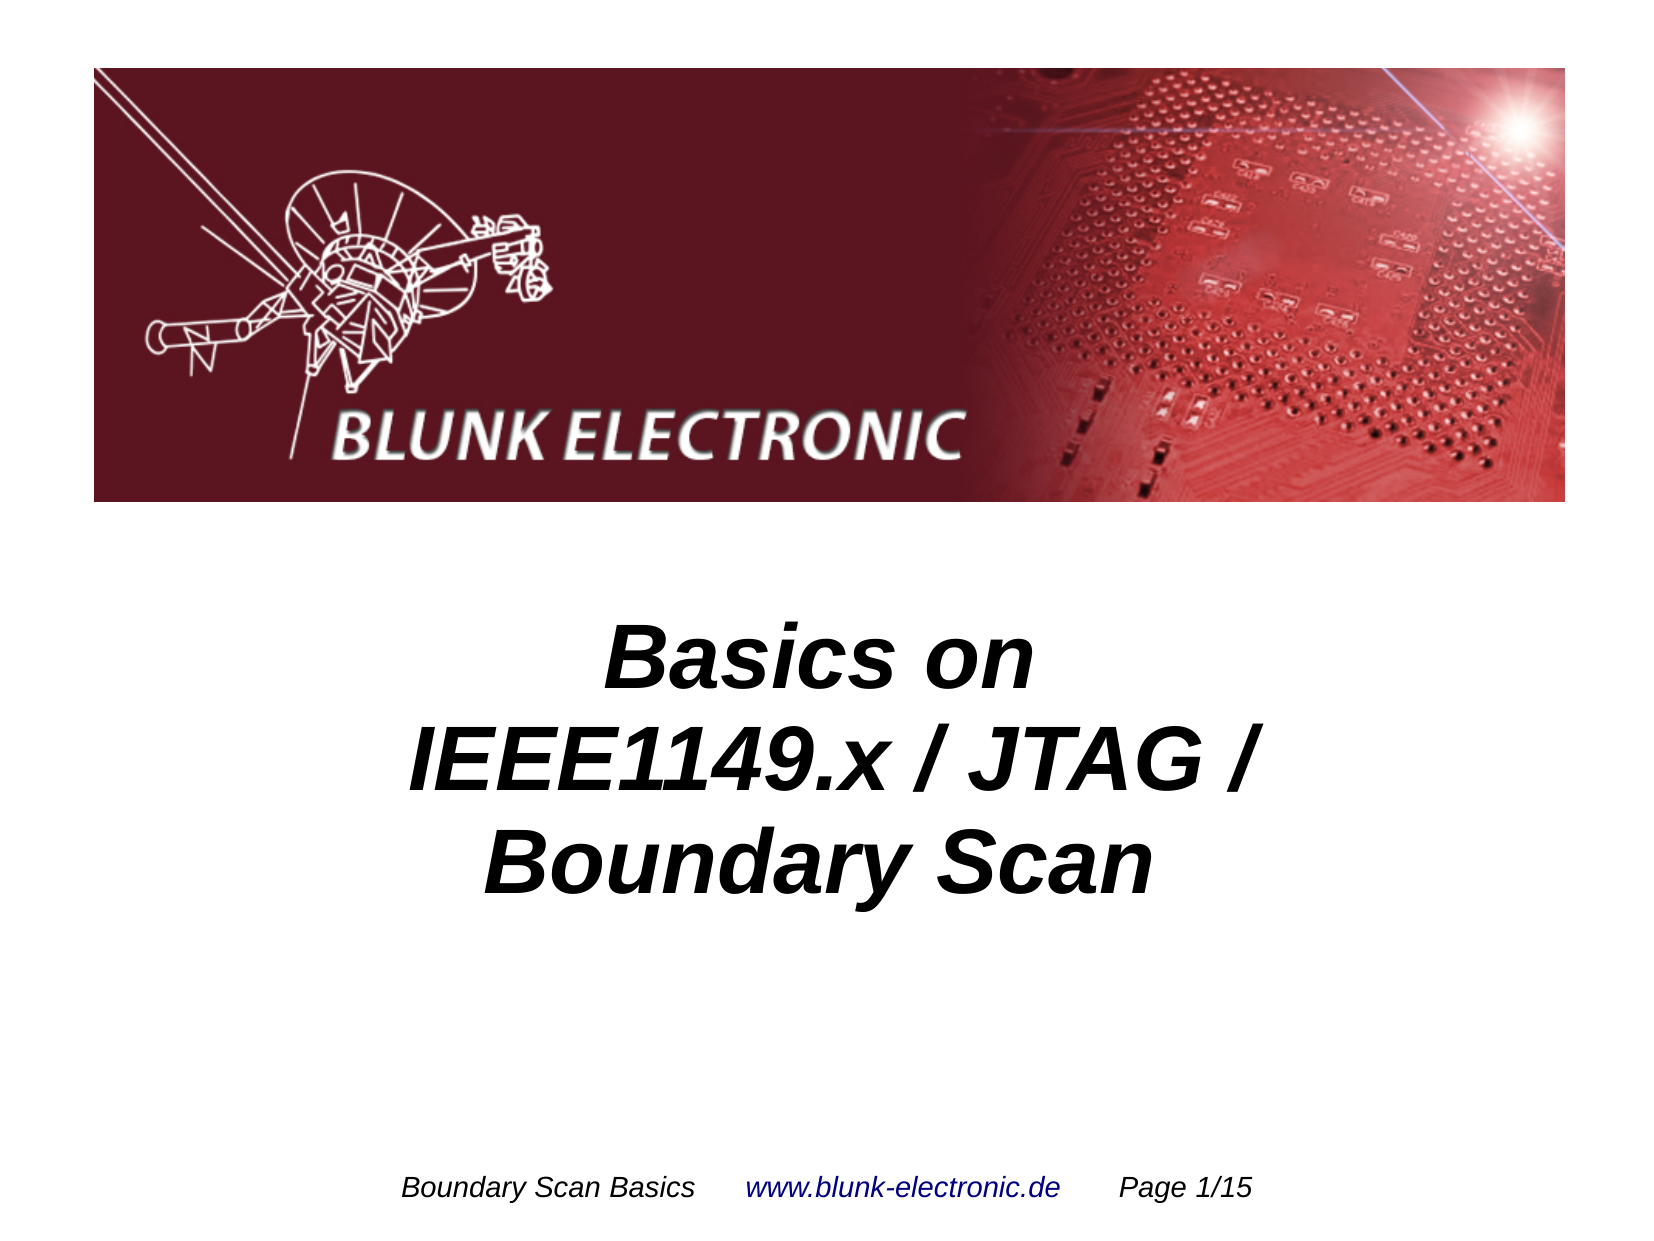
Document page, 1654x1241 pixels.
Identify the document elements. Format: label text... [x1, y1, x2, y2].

text_box Boundary Scan Basics www.blunk-electronic.de Page <number>/15 [29, 1163, 1625, 1216]
picture [94, 68, 1565, 502]
title Basics on IEEE1149.x / JTAG / Boundary Scan [88, 581, 1577, 937]
